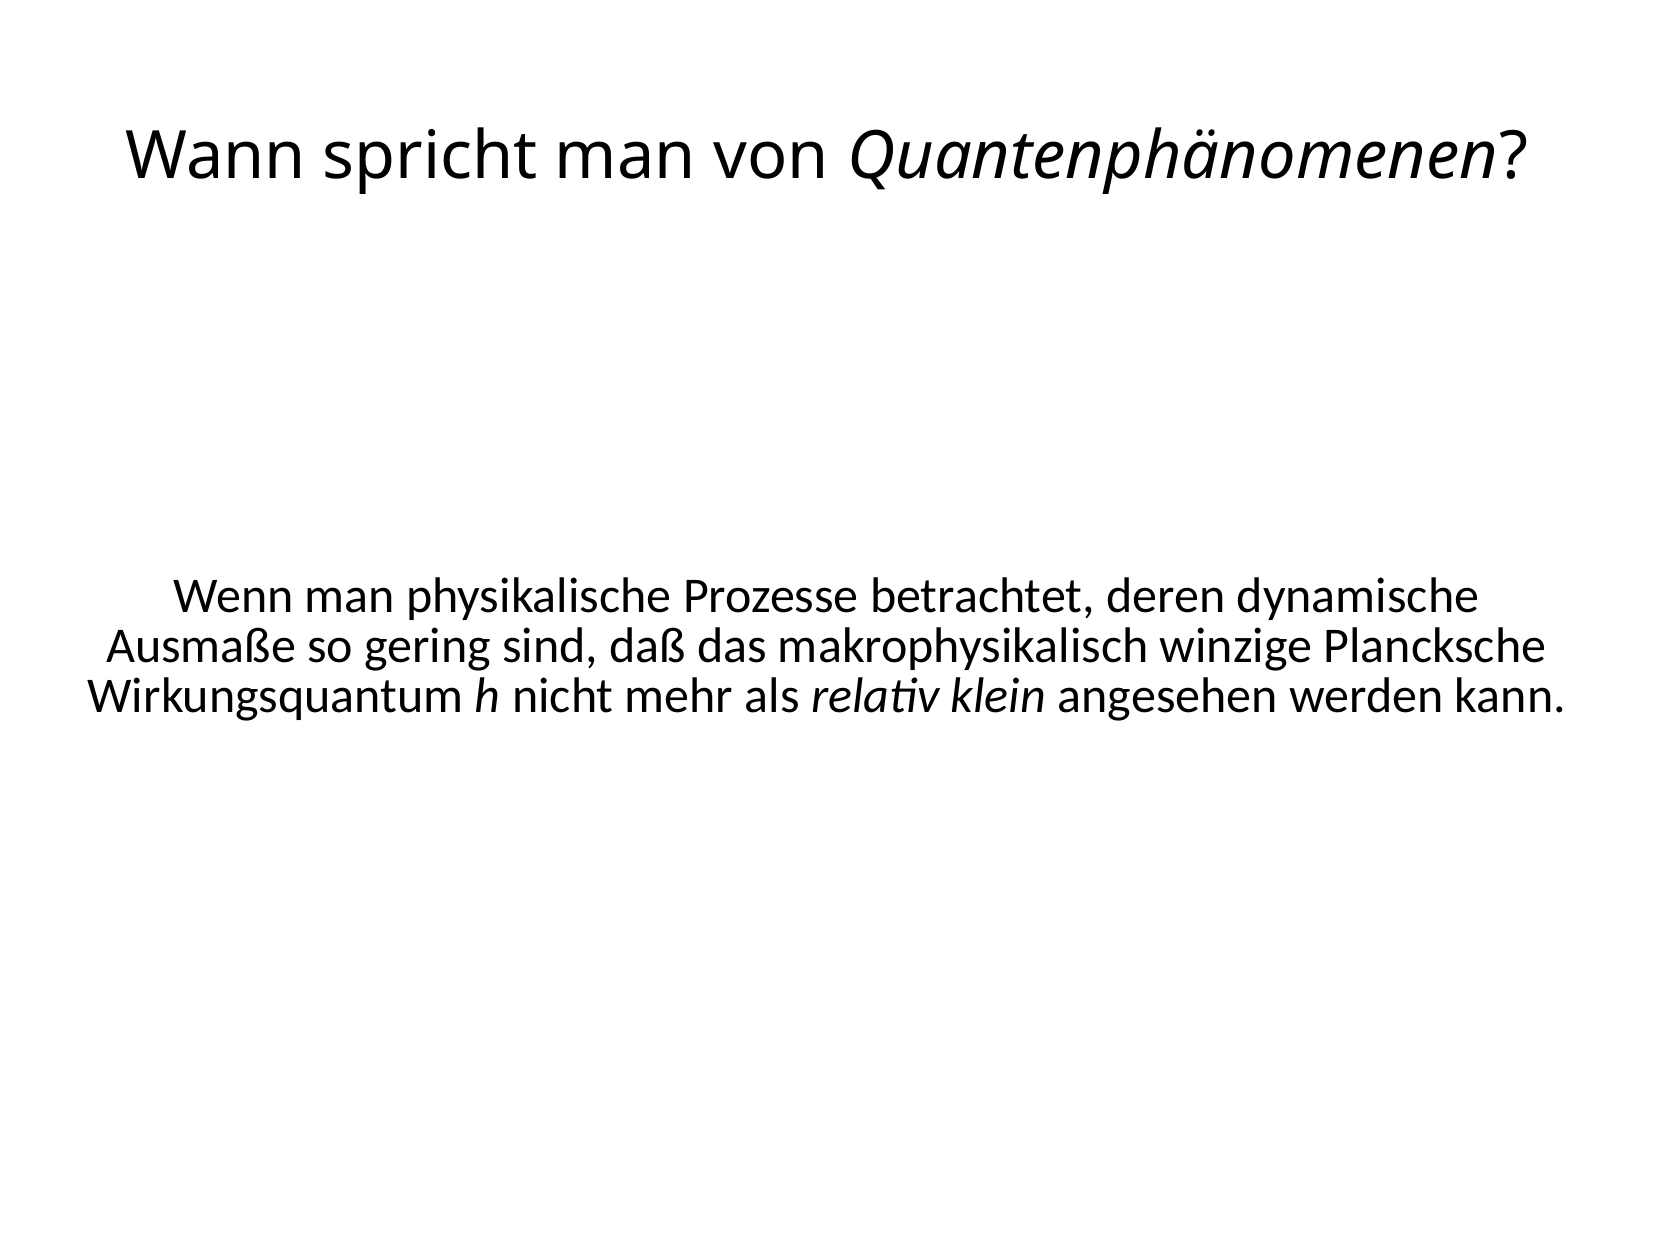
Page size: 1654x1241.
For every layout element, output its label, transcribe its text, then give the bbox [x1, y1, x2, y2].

subtitle Wenn man physikalische Prozesse betrachtet, deren dynamische Ausmaße so gering sind, daß das makrophysikalisch winzige Plancksche Wirkungsquantum h nicht mehr als relativ klein angesehen werden kann. [82, 290, 1571, 1010]
title Wann spricht man von Quantenphänomenen? [82, 49, 1571, 257]
